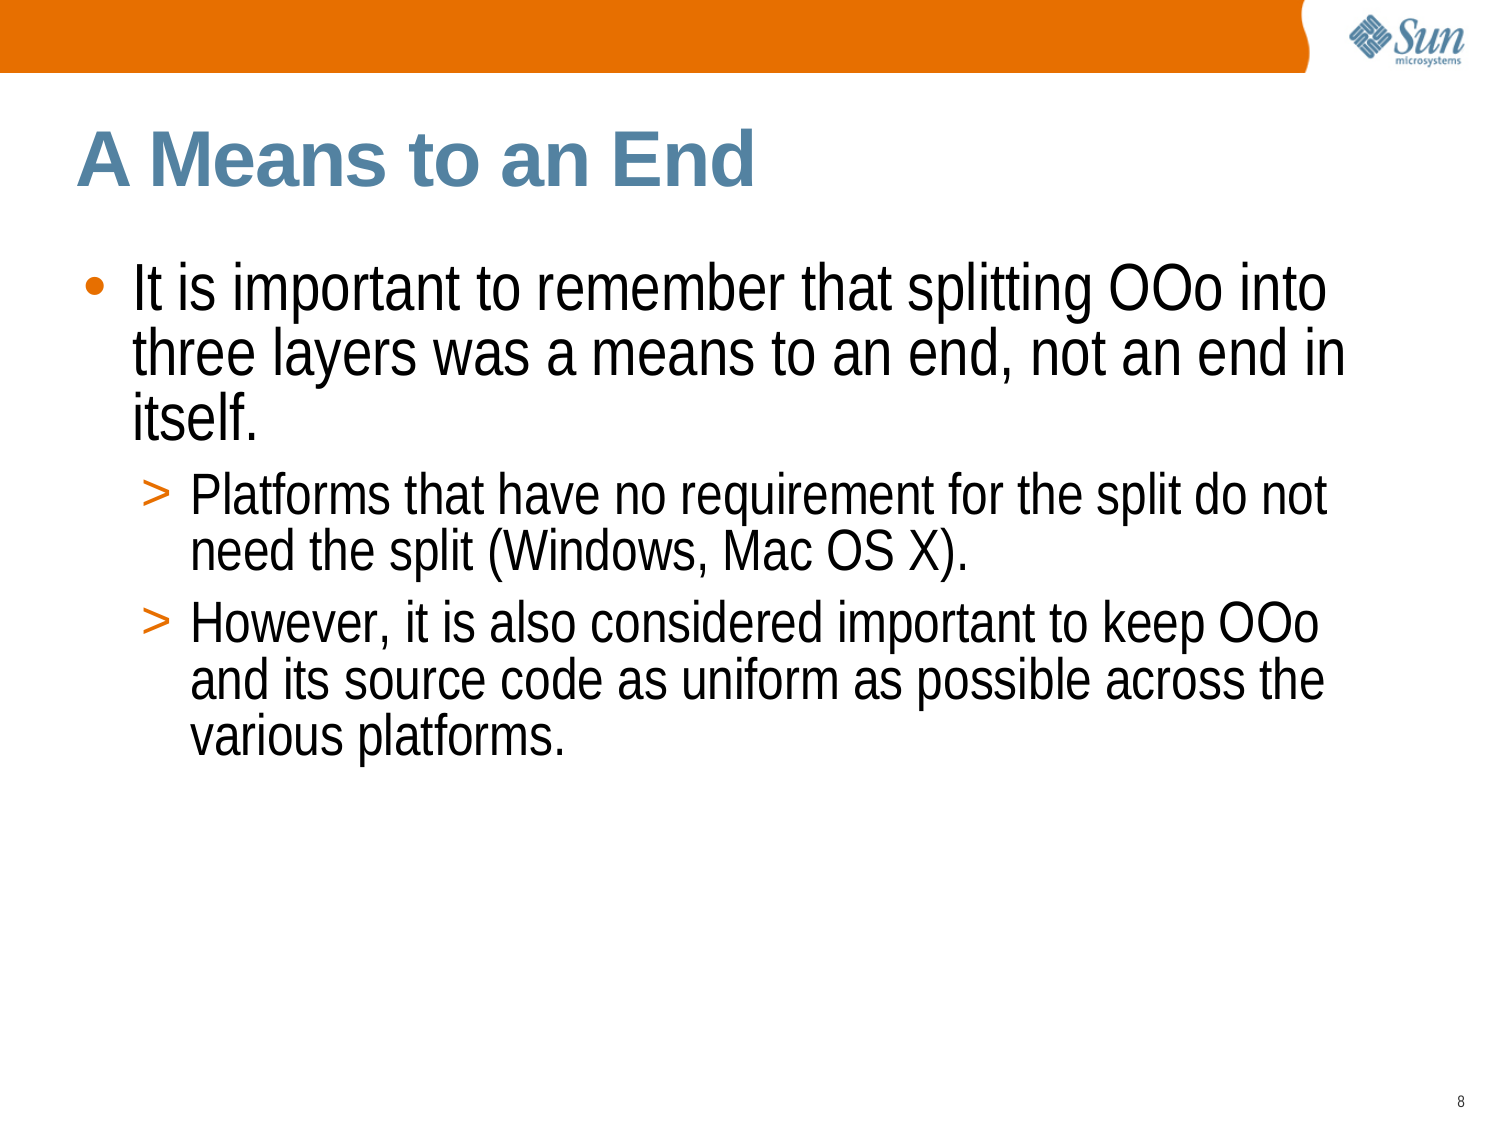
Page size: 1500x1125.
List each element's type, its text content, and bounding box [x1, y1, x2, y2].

title A Means to an End [75, 123, 1437, 227]
picture [0, 0, 1500, 73]
list It is important to remember that splitting OOo into three layers was a means to an end, not an end in itself. Platforms that have no requirement for the split do not need the split (Windows, Mac OS X). However, it is also considered important to keep OOo and its source code as uniform as possible across the various platforms. [64, 258, 1401, 1062]
